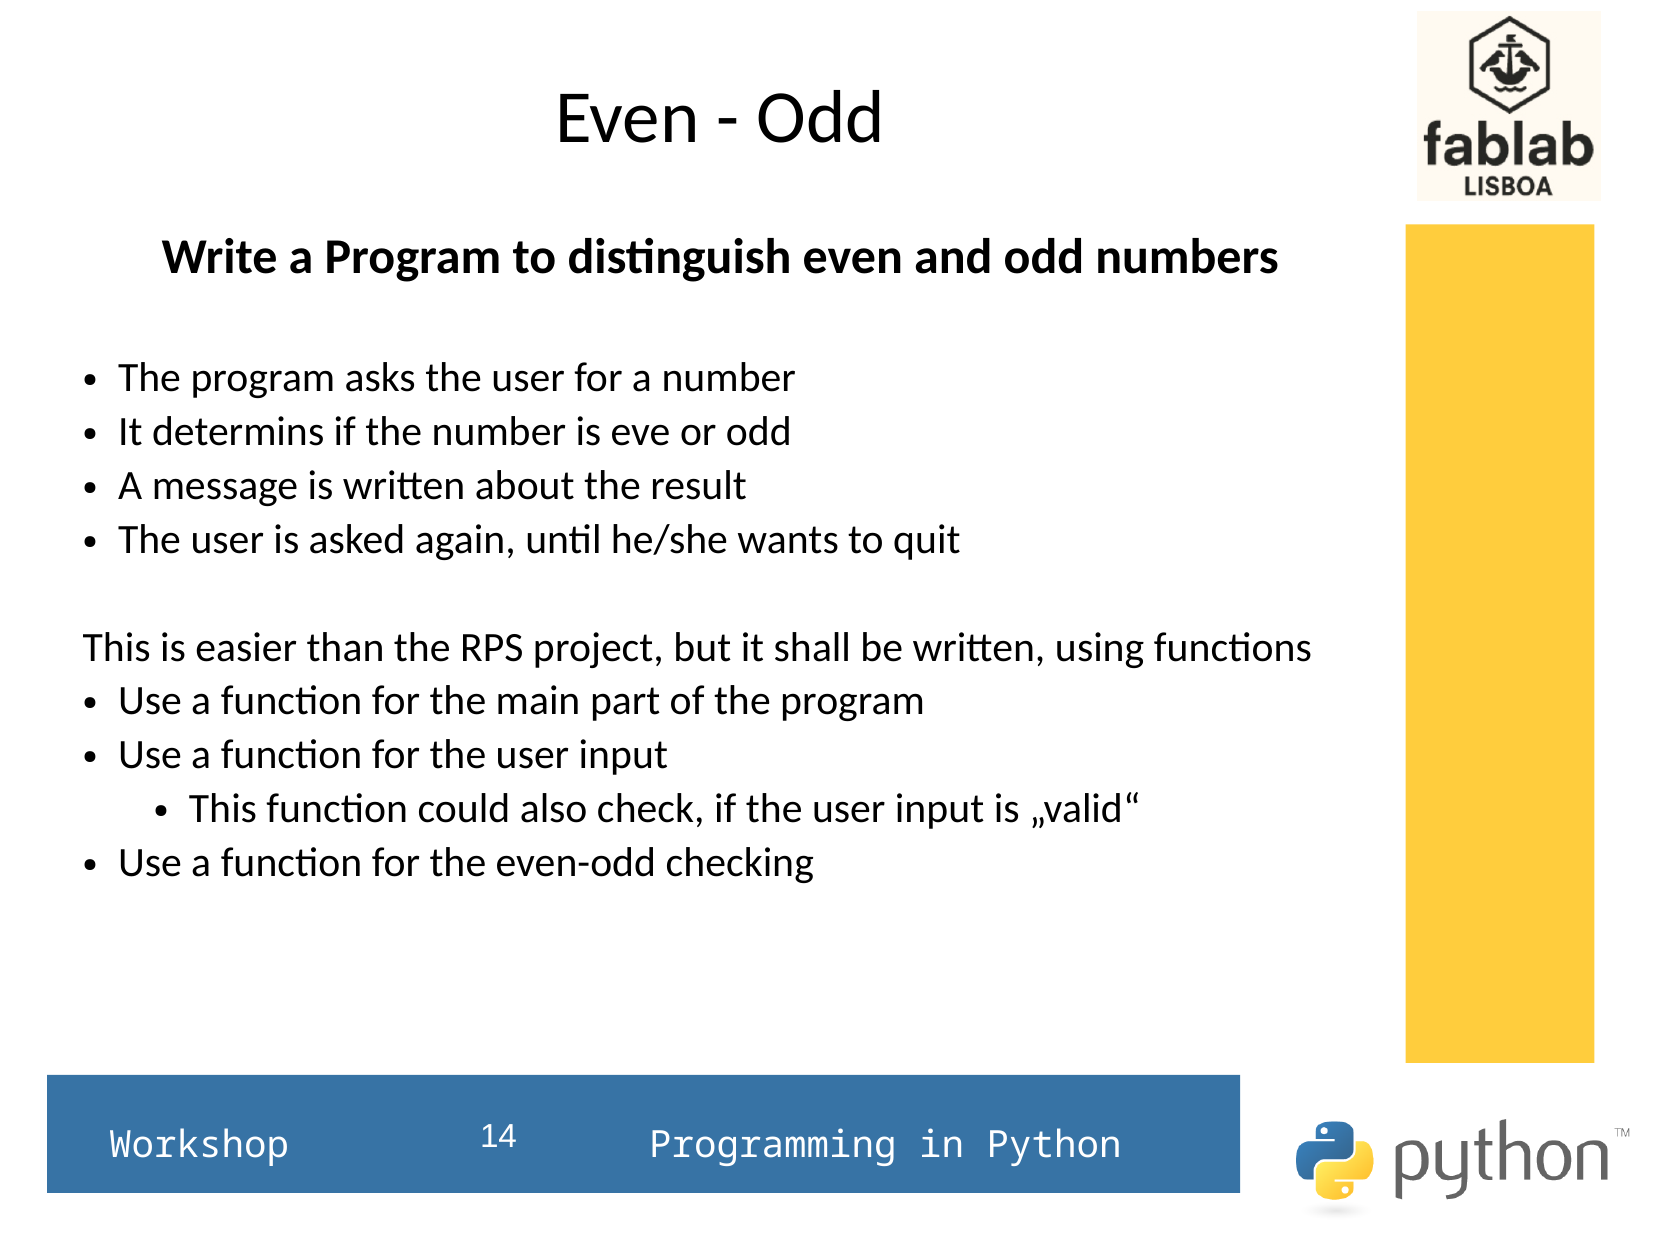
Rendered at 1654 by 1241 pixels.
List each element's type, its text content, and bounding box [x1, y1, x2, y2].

picture [1240, 1098, 1654, 1241]
text_box [47, 1074, 1241, 1193]
title Even - Odd [82, 49, 1358, 198]
text_box Workshop Programming in Python [94, 1110, 1182, 1213]
text_box [1405, 224, 1595, 1063]
subtitle Write a Program to distinguish even and odd numbers The program asks the user for a number It determins if the number is eve or odd A message is written about the result The user is asked again, until he/she wants to quit This is easier than the RPS project, but it shall be written, using functions Use a function for the main part of the program Use a function for the user input This function could also check, if the user input is „valid“ Use a function for the even-odd checking [82, 236, 1359, 1034]
picture [1417, 11, 1601, 201]
